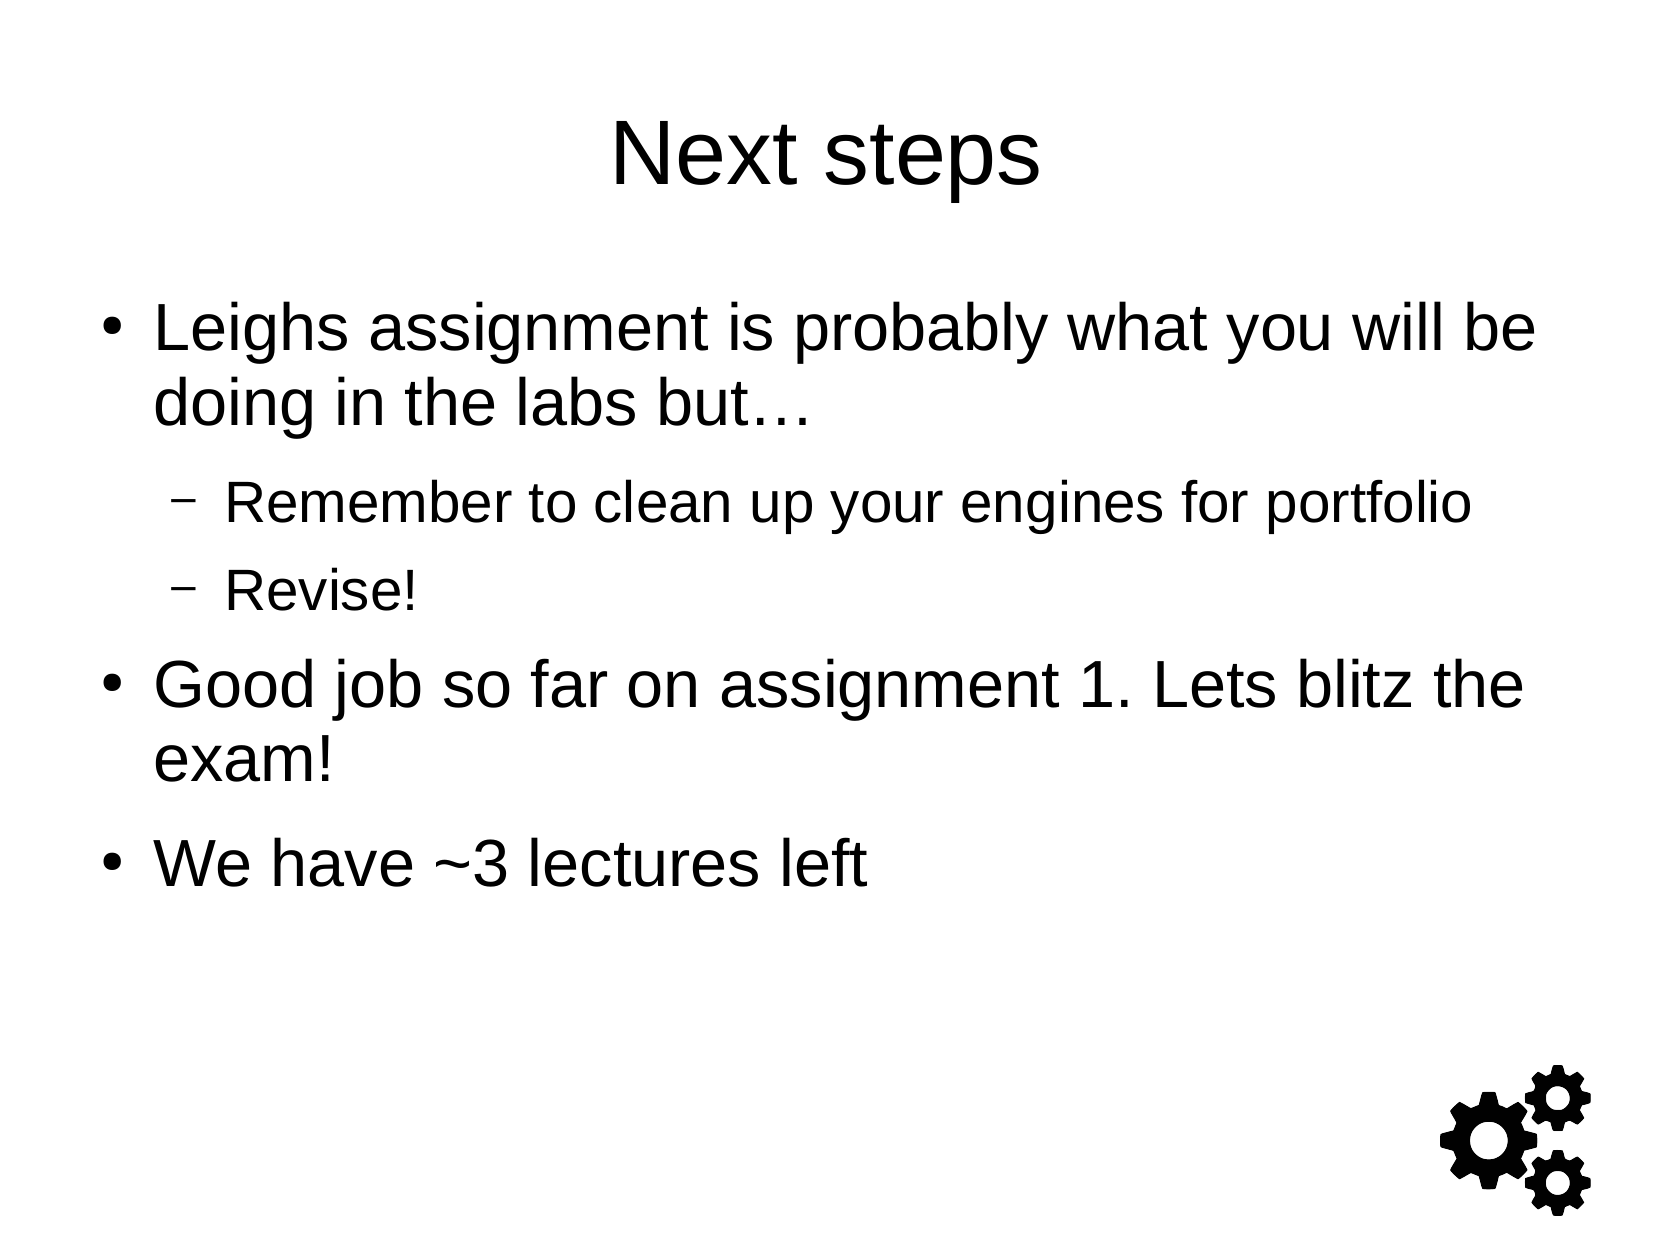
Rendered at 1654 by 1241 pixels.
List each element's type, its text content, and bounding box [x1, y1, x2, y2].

picture [1440, 1065, 1591, 1216]
title Next steps [82, 49, 1571, 257]
list Leighs assignment is probably what you will be doing in the labs but… Remember to clean up your engines for portfolio Revise! Good job so far on assignment 1. Lets blitz the exam! We have ~3 lectures left [82, 290, 1571, 1010]
